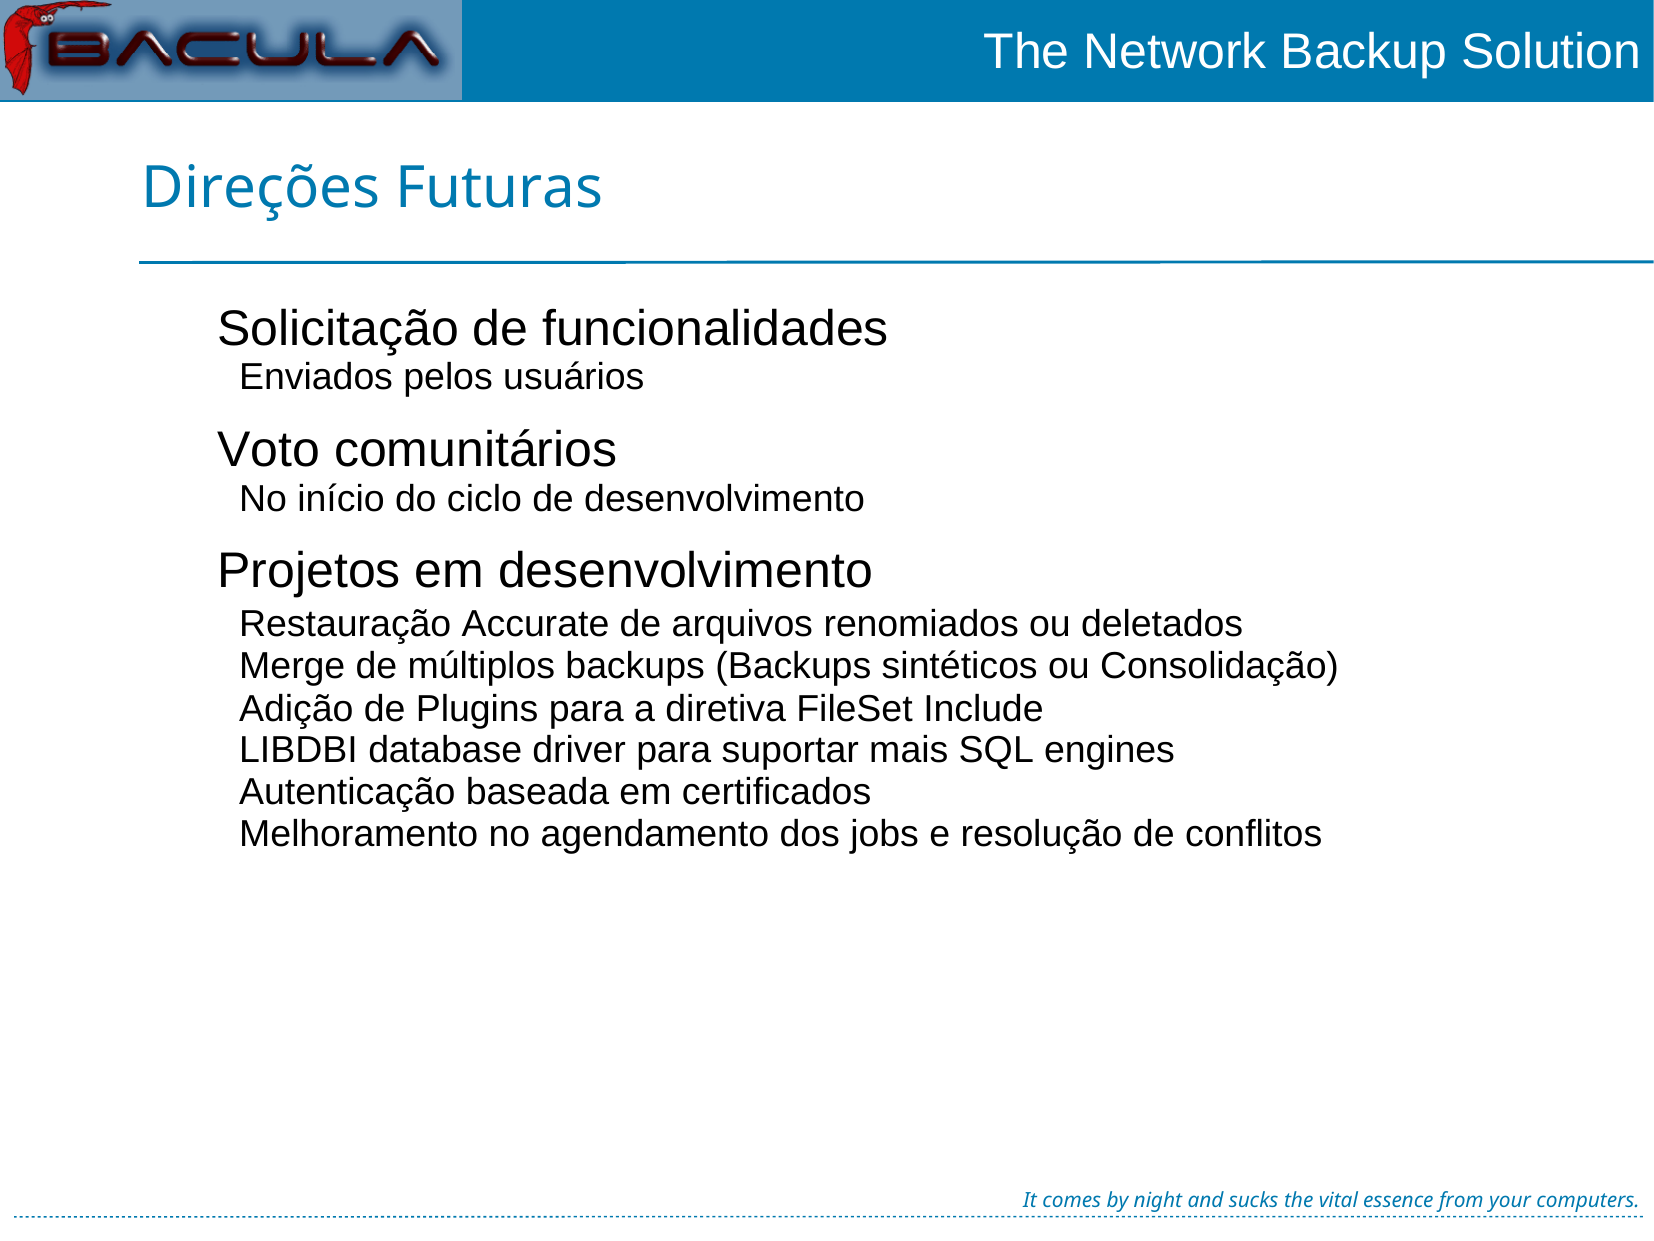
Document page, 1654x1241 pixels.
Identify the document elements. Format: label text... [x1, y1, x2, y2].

list Solicitação de funcionalidades Enviados pelos usuários Voto comunitários No início do ciclo de desenvolvimento Projetos em desenvolvimento Restauração Accurate de arquivos renomiados ou deletados Merge de múltiplos backups (Backups sintéticos ou Consolidação) Adição de Plugins para a diretiva FileSet Include LIBDBI database driver para suportar mais SQL engines Autenticação baseada em certificados Melhoramento no agendamento dos jobs e resolução de conflitos [144, 300, 1538, 1127]
title Direções Futuras [141, 112, 1501, 226]
picture [0, 0, 461, 99]
